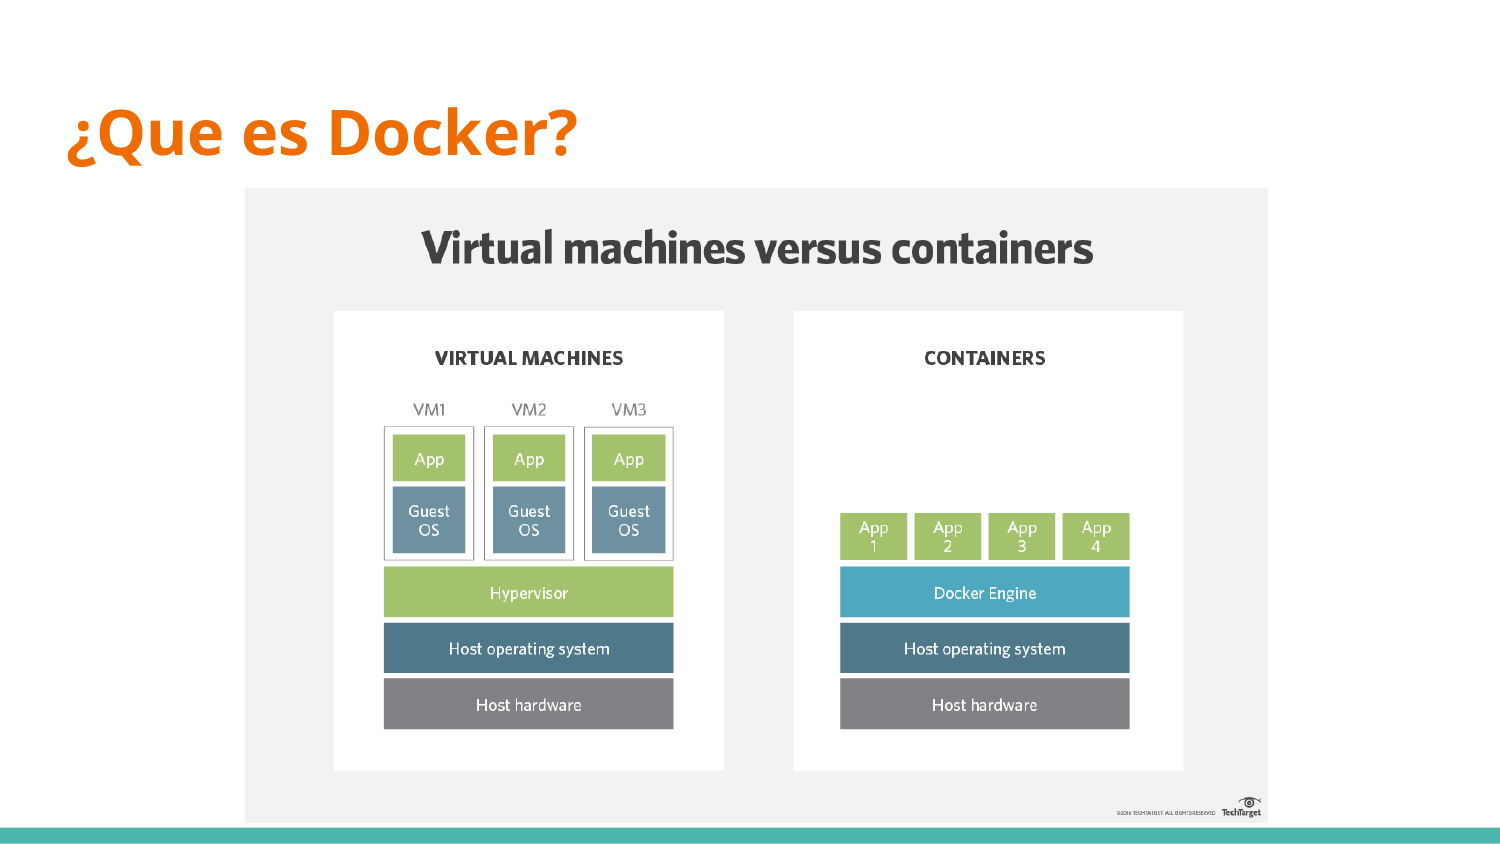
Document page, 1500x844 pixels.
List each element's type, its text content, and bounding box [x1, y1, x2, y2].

title ¿Que es Docker? [51, 72, 1449, 189]
picture [245, 188, 1268, 824]
